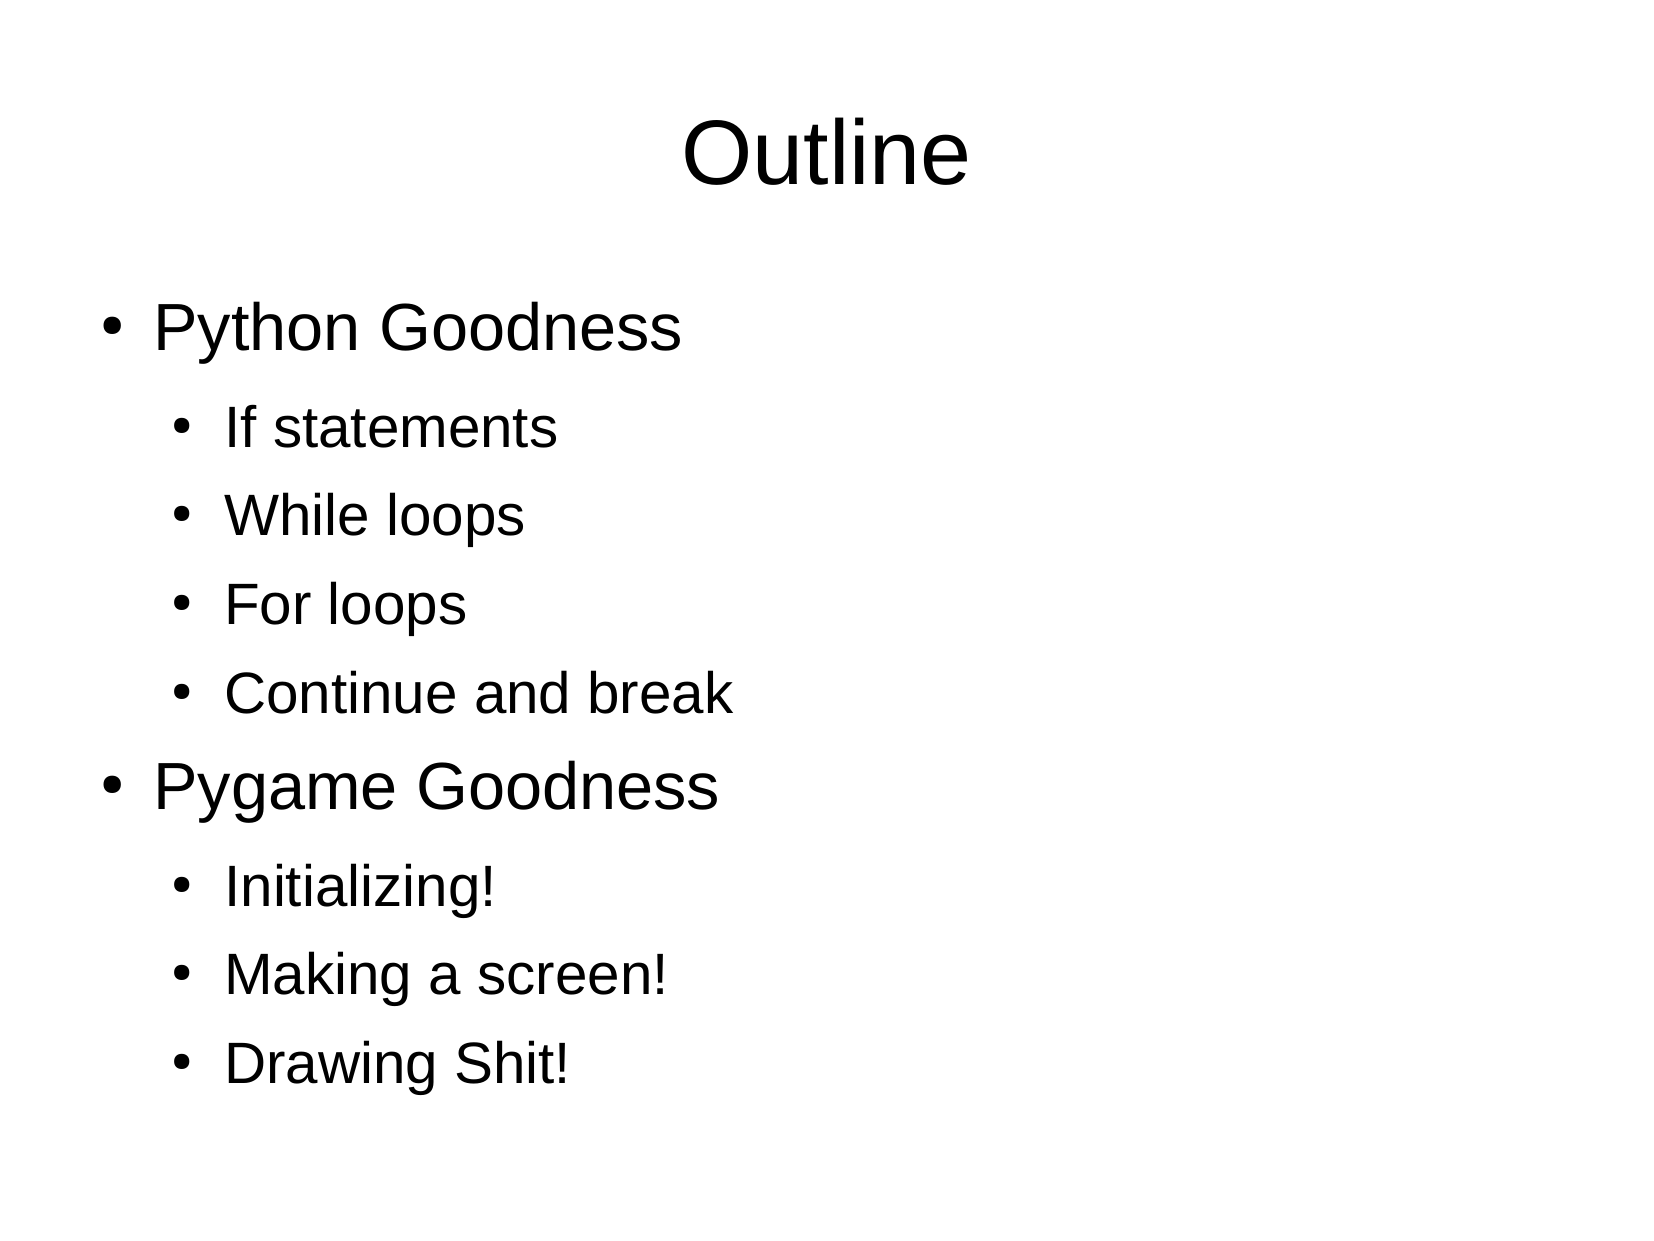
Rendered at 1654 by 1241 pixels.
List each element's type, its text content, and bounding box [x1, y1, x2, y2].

title Outline [82, 49, 1571, 257]
list Python Goodness If statements While loops For loops Continue and break Pygame Goodness Initializing! Making a screen! Drawing Shit! [82, 290, 1571, 1109]
